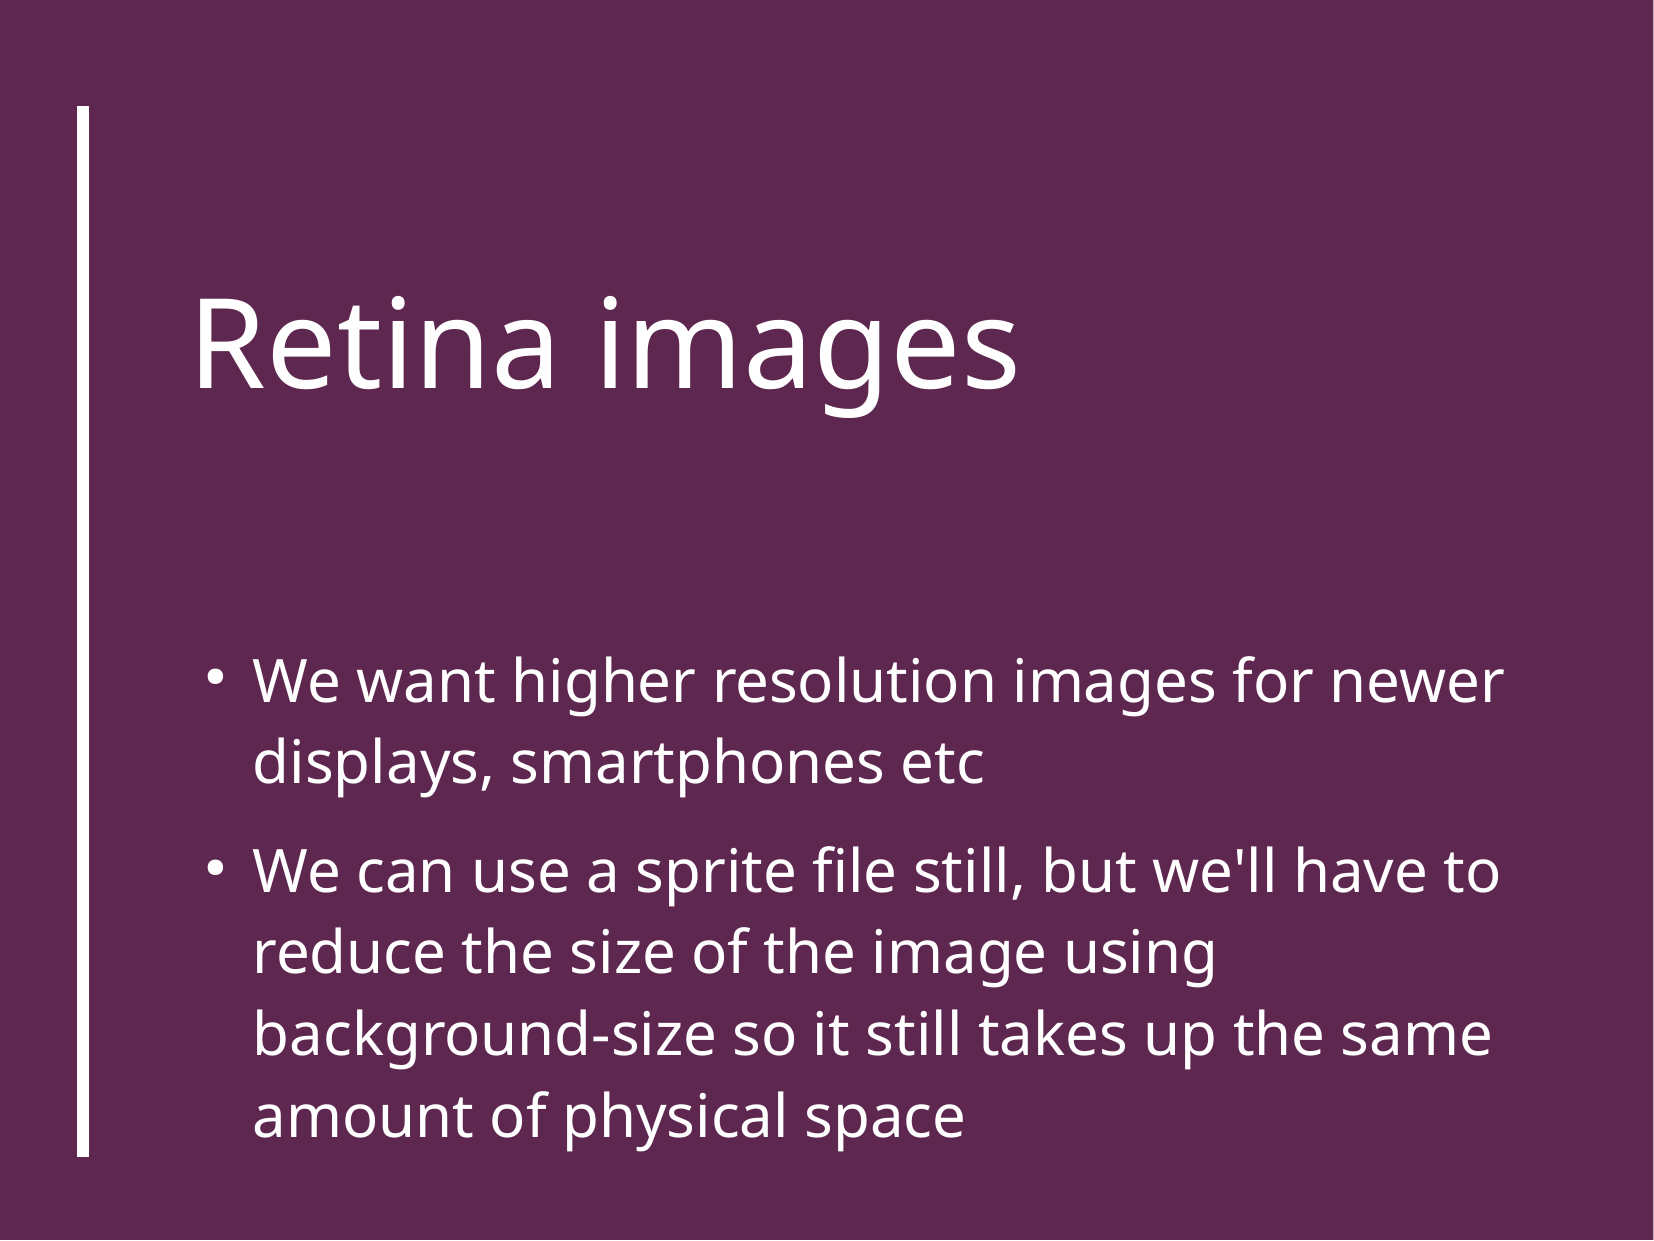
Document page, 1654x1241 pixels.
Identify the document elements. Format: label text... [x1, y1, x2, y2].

title Retina images [188, 236, 1571, 444]
list We want higher resolution images for newer displays, smartphones etc We can use a sprite file still, but we'll have to reduce the size of the image using background-size so it still takes up the same amount of physical space [188, 637, 1571, 1158]
